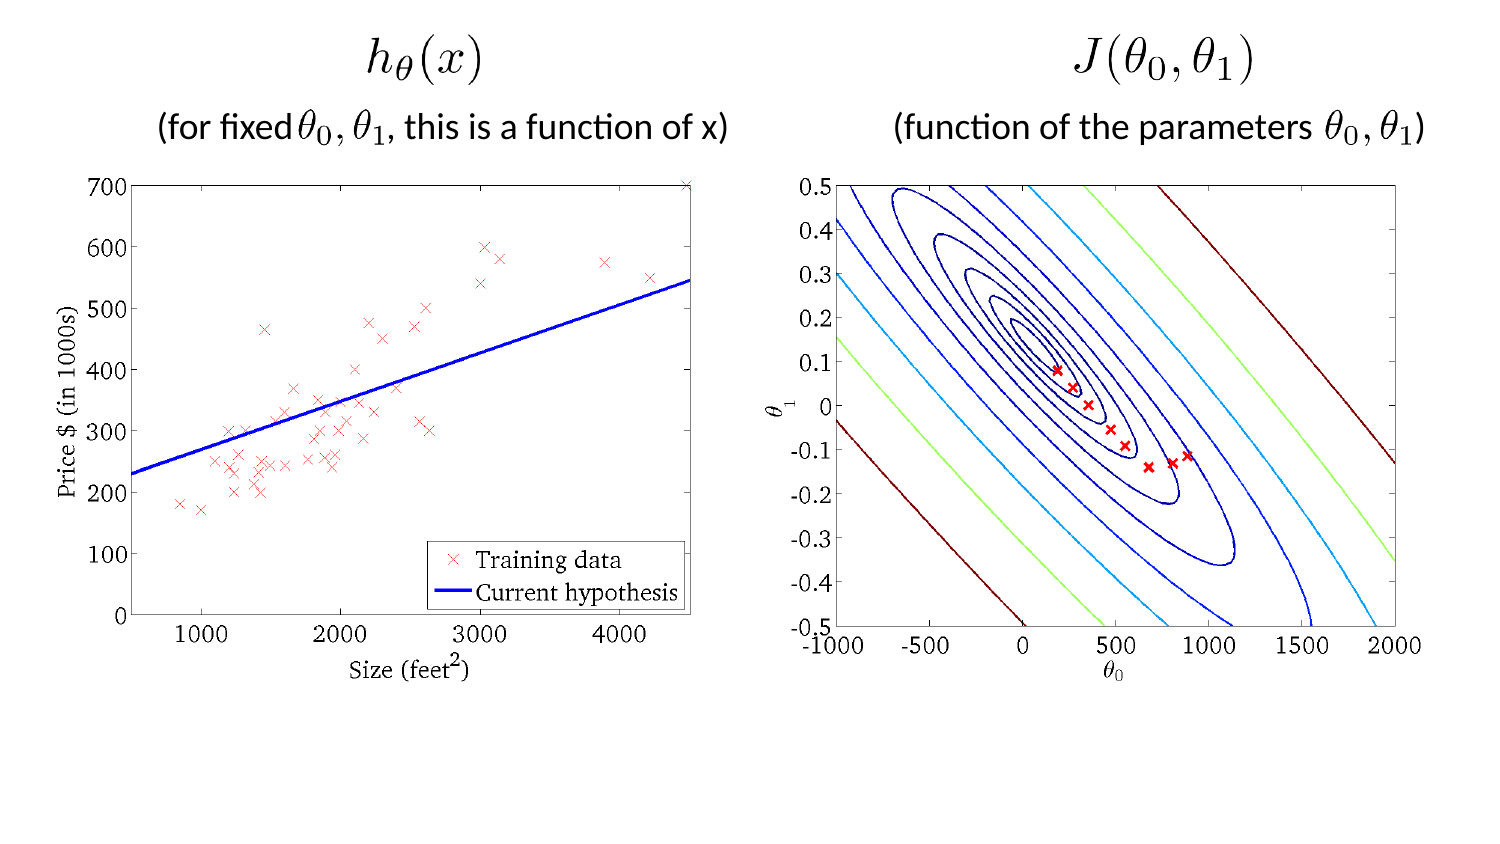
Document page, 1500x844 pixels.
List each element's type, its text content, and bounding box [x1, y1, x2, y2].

picture [1074, 34, 1252, 85]
text_box (for fixed , this is a function of x) [141, 94, 745, 155]
picture [367, 34, 480, 85]
picture [37, 144, 1463, 685]
picture [298, 109, 384, 146]
picture [1325, 109, 1411, 146]
text_box (function of the parameters ) [877, 94, 1442, 155]
